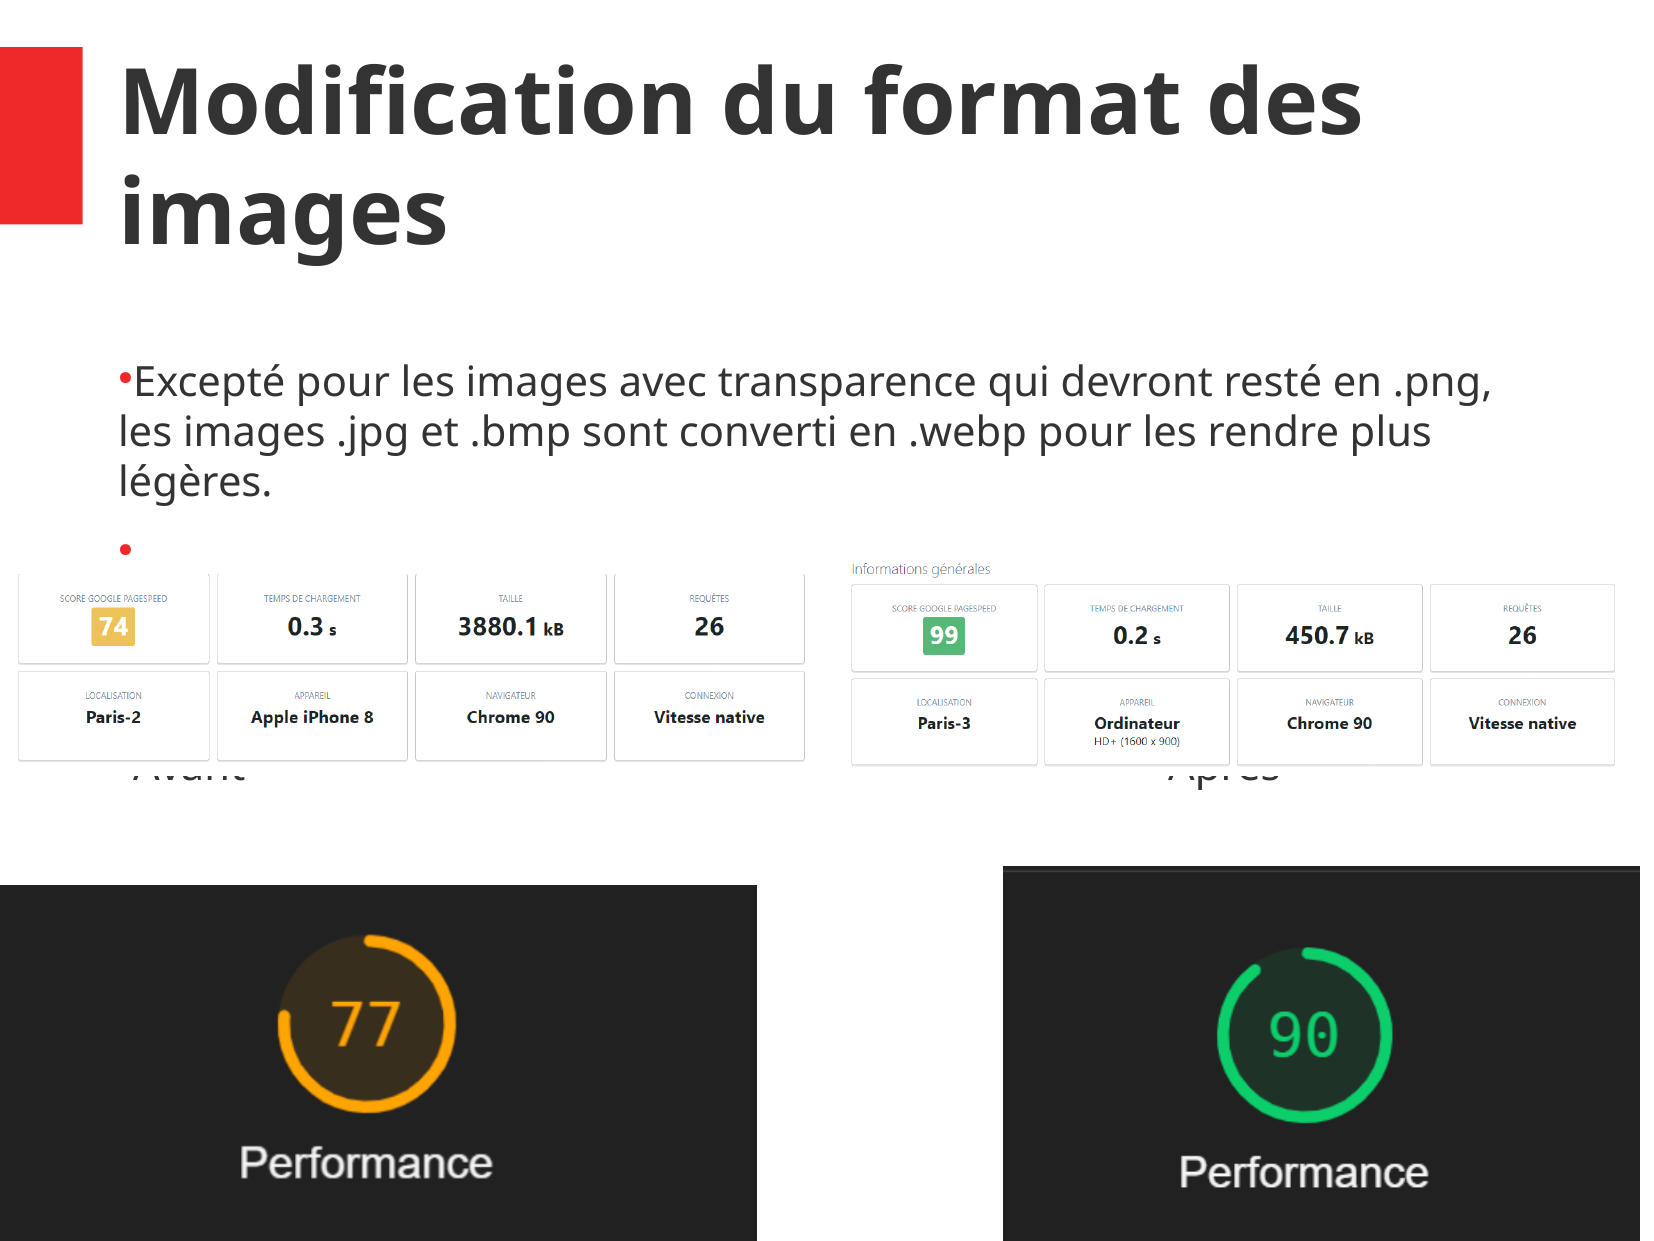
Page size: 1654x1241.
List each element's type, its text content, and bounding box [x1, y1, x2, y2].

list Excepté pour les images avec transparence qui devront resté en .png, les images .jpg et .bmp sont converti en .webp pour les rendre plus légères. Avant Après [118, 354, 1536, 1074]
picture [11, 574, 824, 776]
title Modification du format des images [118, 27, 1571, 278]
picture [0, 885, 757, 1241]
picture [1003, 866, 1640, 1241]
picture [826, 555, 1642, 776]
